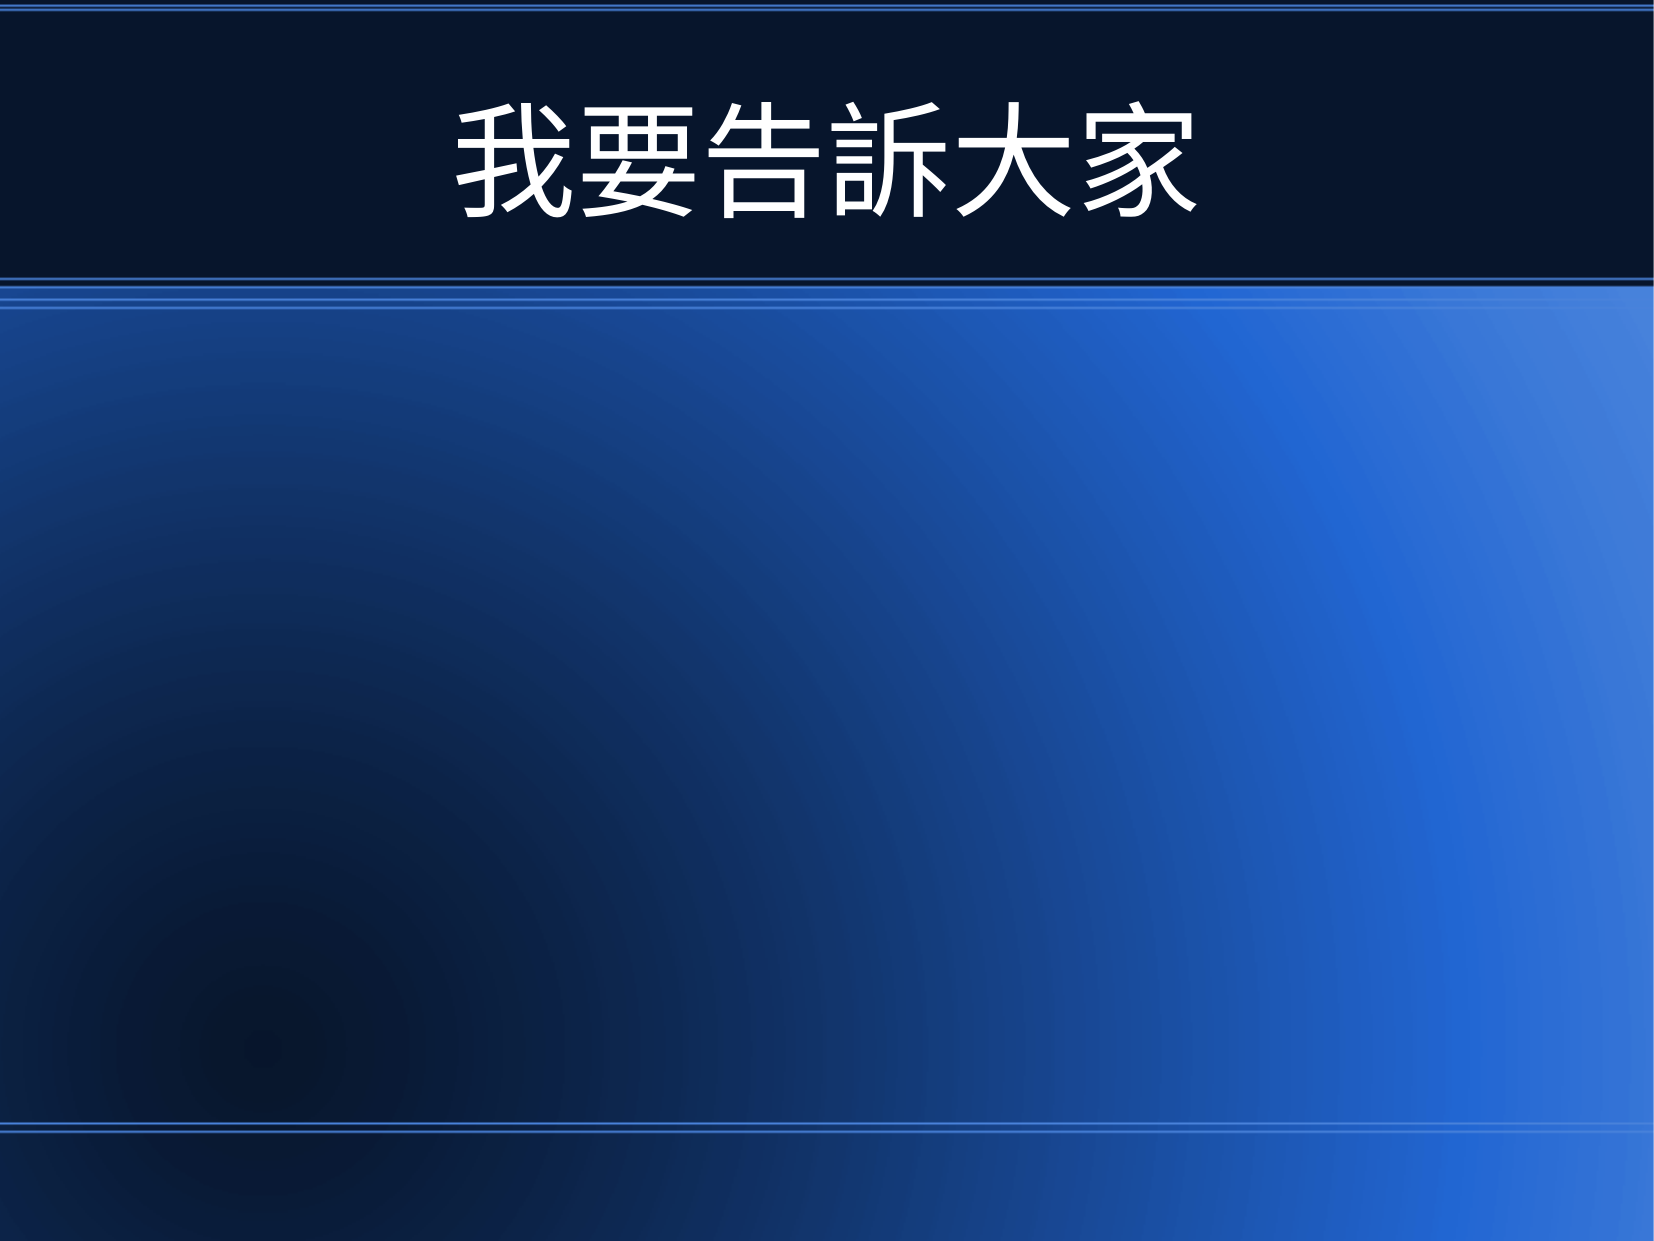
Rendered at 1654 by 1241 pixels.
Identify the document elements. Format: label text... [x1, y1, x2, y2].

picture [0, 0, 1654, 1241]
title 我要告訴大家 [82, 49, 1571, 257]
